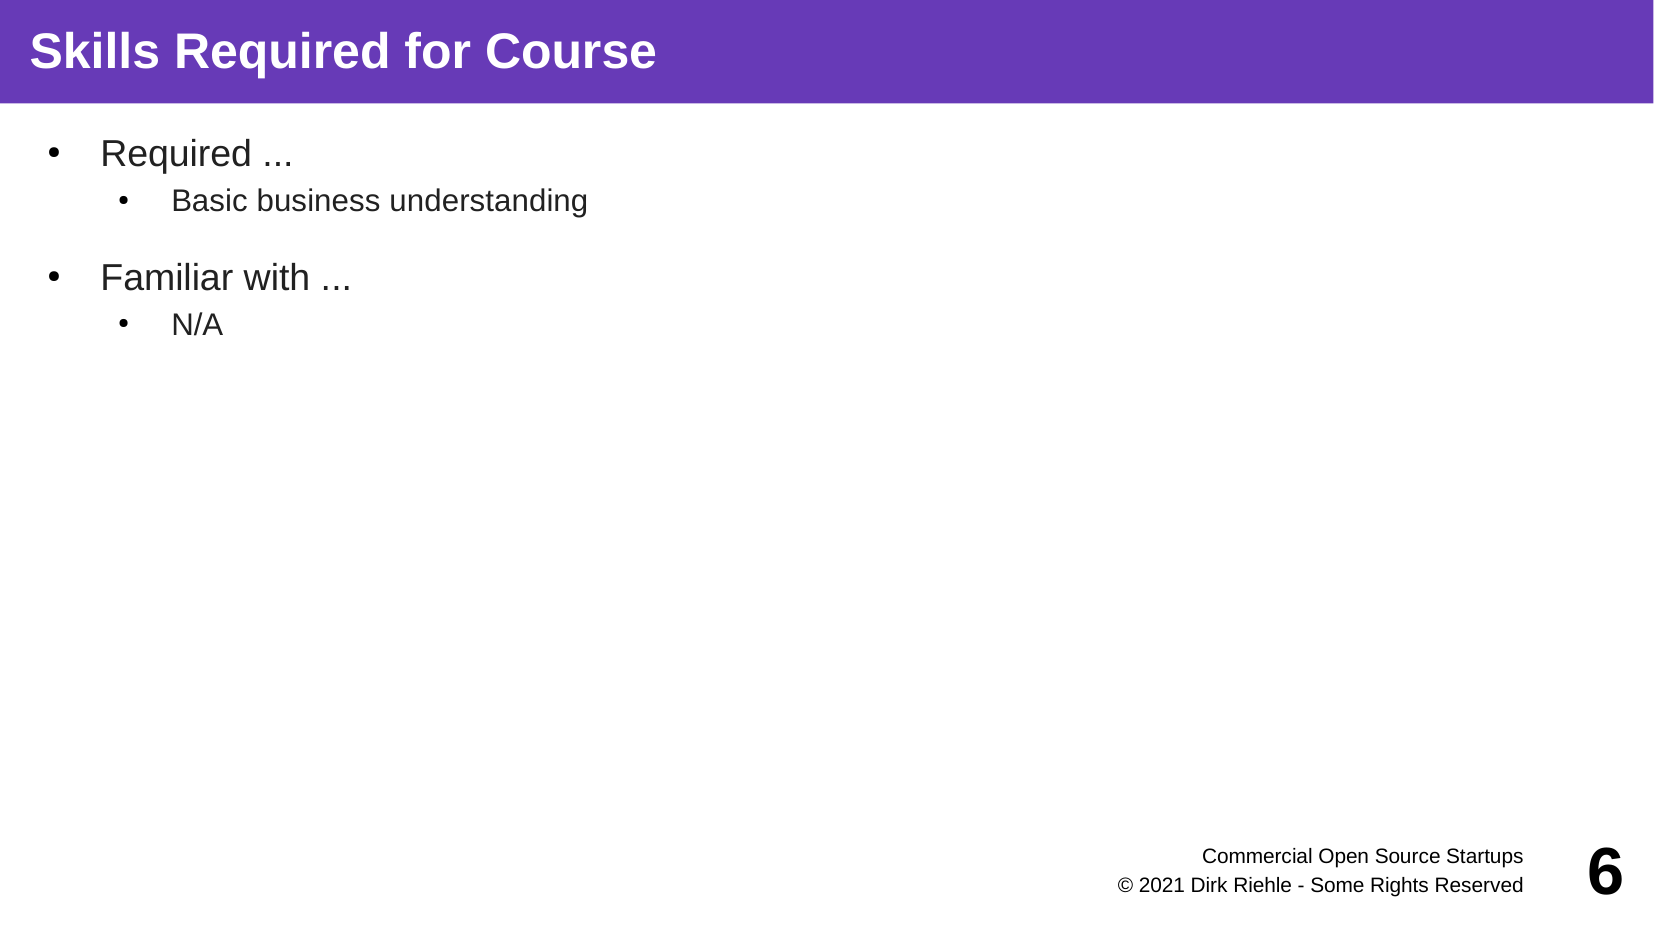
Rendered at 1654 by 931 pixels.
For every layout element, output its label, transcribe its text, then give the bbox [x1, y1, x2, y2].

title Skills Required for Course [0, 0, 1654, 104]
list Required ... Basic business understanding Familiar with ... N/A [29, 132, 1625, 813]
